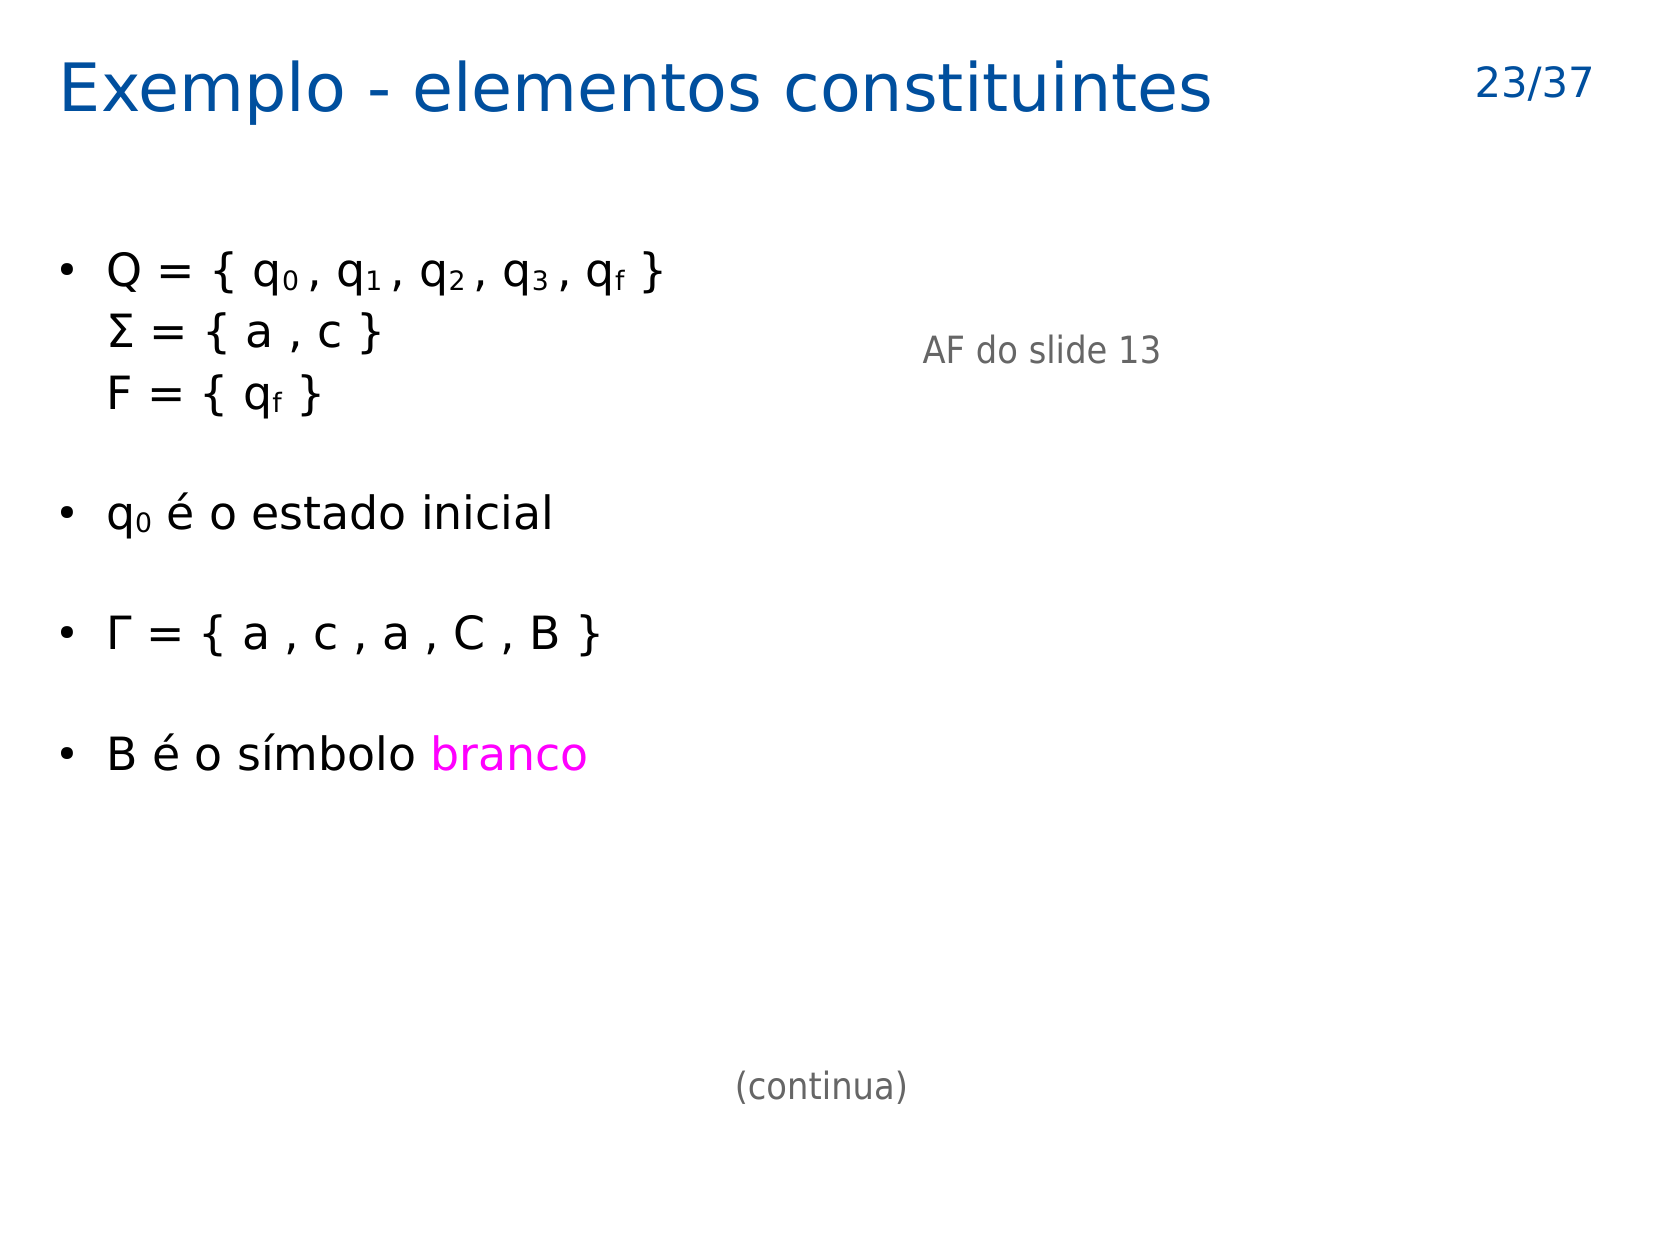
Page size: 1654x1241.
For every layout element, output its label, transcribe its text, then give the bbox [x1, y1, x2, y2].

list Q = { q0 , q1 , q2 , q3 , qf } Σ = { a , c } F = { qf } q0 é o estado inicial Γ = { a , c , a , C , B } B é o símbolo branco [59, 236, 1595, 1211]
title Exemplo - elementos constituintes [59, 29, 1625, 148]
text_box AF do slide 13 [908, 321, 1203, 385]
text_box (continua) [720, 1057, 949, 1122]
